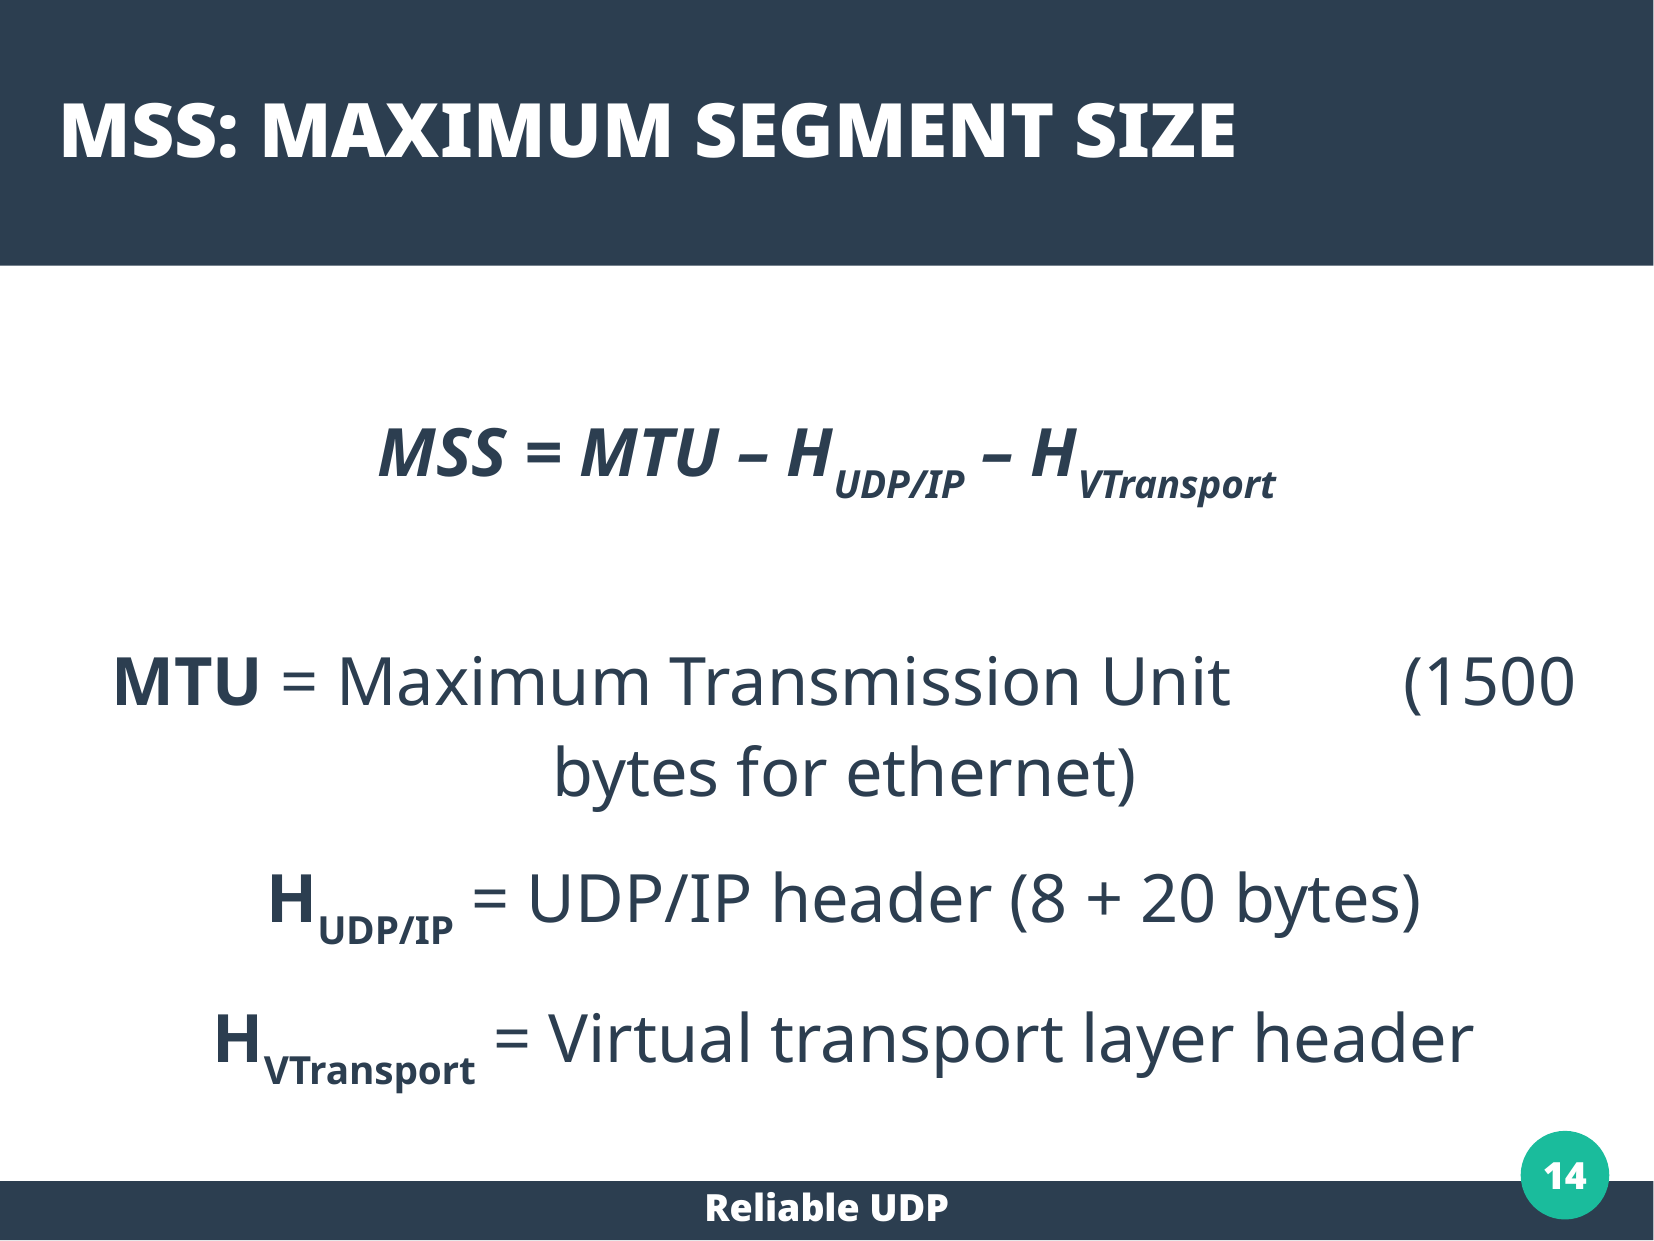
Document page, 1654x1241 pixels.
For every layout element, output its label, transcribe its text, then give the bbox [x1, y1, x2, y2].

title MSS: MAXIMUM SEGMENT SIZE [59, 49, 1595, 207]
text_box MTU = Maximum Transmission Unit (1500 bytes for ethernet) HUDP/IP = UDP/IP header (8 + 20 bytes) HVTransport = Virtual transport layer header [59, 608, 1595, 1123]
subtitle MSS = MTU – HUDP/IP – HVTransport [59, 324, 1595, 591]
